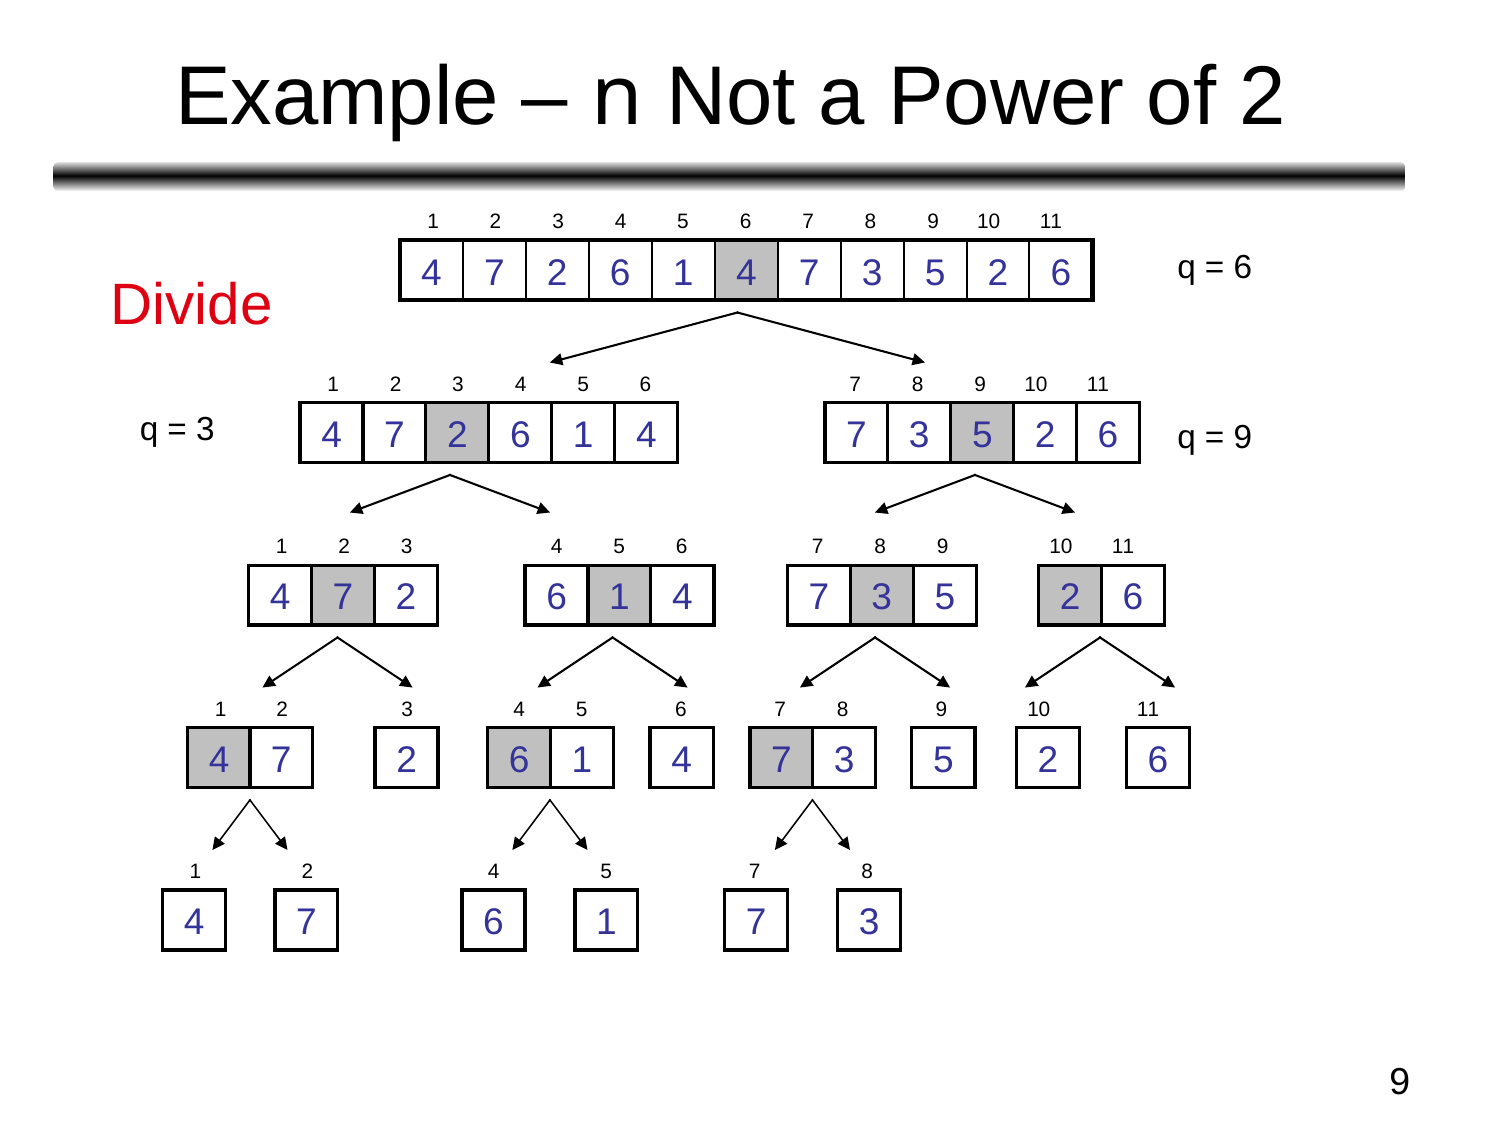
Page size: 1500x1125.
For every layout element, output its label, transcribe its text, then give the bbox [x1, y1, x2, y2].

text_box 4 [536, 525, 574, 566]
text_box 1 [577, 890, 636, 950]
text_box 2 [286, 849, 325, 891]
text_box 7 [779, 242, 840, 298]
text_box 7 [834, 362, 873, 403]
text_box 11 [1072, 362, 1135, 403]
text_box Divide [95, 258, 288, 344]
text_box 3 [437, 362, 475, 403]
text_box 6 [624, 362, 663, 403]
text_box 9 [922, 525, 960, 566]
text_box 6 [724, 200, 763, 241]
text_box 6 [489, 727, 549, 788]
text_box 11 [1122, 687, 1185, 728]
text_box 6 [490, 402, 550, 463]
text_box 6 [527, 565, 586, 625]
text_box 1 [553, 402, 613, 463]
text_box 5 [562, 362, 601, 403]
text_box 4 [187, 727, 248, 788]
text_box 2 [427, 402, 487, 463]
text_box 4 [716, 242, 777, 298]
text_box 4 [616, 402, 676, 463]
text_box 5 [561, 687, 599, 728]
text_box 8 [859, 525, 898, 566]
text_box 10 [1034, 525, 1097, 566]
text_box 2 [527, 242, 588, 298]
text_box 2 [323, 525, 362, 566]
text_box 6 [1030, 242, 1090, 298]
text_box 7 [787, 200, 826, 241]
text_box 4 [473, 849, 511, 891]
text_box 6 [661, 525, 699, 566]
text_box 2 [474, 200, 513, 241]
text_box 8 [897, 362, 935, 403]
text_box 4 [499, 362, 538, 403]
text_box 3 [386, 687, 425, 728]
text_box 11 [1097, 525, 1160, 566]
text_box 10 [1009, 362, 1072, 403]
text_box 7 [827, 402, 886, 463]
text_box 7 [734, 849, 772, 891]
text_box 4 [402, 242, 462, 298]
text_box q = 9 [1162, 407, 1326, 463]
text_box 8 [849, 200, 888, 241]
text_box 2 [377, 727, 436, 788]
text_box 2 [376, 565, 436, 625]
text_box 3 [839, 890, 899, 950]
text_box 5 [585, 849, 624, 891]
text_box 6 [1128, 727, 1190, 788]
text_box 9 [912, 200, 951, 241]
text_box 2 [1040, 566, 1100, 625]
text_box 7 [464, 242, 525, 298]
text_box 6 [590, 242, 651, 298]
text_box 7 [724, 890, 786, 950]
text_box 10 [1012, 687, 1076, 728]
text_box 2 [261, 687, 300, 728]
text_box 1 [590, 565, 649, 625]
text_box 4 [162, 890, 224, 950]
text_box 3 [842, 242, 903, 298]
text_box 9 [959, 362, 998, 403]
text_box 1 [174, 849, 213, 891]
text_box 5 [905, 242, 966, 298]
text_box 10 [962, 200, 1025, 241]
text_box 5 [911, 727, 975, 788]
text_box 2 [374, 362, 413, 403]
title Example – n Not a Power of 2 [55, 16, 1406, 166]
text_box 6 [464, 890, 523, 950]
text_box 7 [365, 402, 424, 463]
text_box 3 [814, 727, 874, 788]
text_box q = 3 [125, 399, 251, 456]
text_box 1 [412, 200, 451, 241]
text_box 4 [599, 200, 638, 241]
text_box 8 [846, 849, 885, 891]
text_box 4 [498, 687, 537, 728]
text_box 6 [1103, 565, 1165, 625]
text_box 6 [1078, 402, 1140, 463]
text_box 2 [1014, 403, 1075, 463]
text_box 7 [313, 565, 373, 625]
text_box 1 [552, 727, 612, 788]
text_box 7 [749, 727, 811, 788]
text_box 1 [653, 242, 714, 298]
text_box q = 6 [1162, 237, 1326, 293]
text_box 9 [920, 687, 959, 728]
text_box 7 [759, 687, 798, 728]
text_box 7 [277, 890, 336, 950]
text_box 1 [199, 687, 238, 728]
text_box 4 [299, 402, 361, 463]
text_box 5 [914, 565, 977, 625]
text_box 7 [251, 727, 311, 788]
text_box 3 [889, 402, 951, 463]
text_box 4 [248, 565, 310, 625]
text_box 6 [660, 687, 698, 728]
text_box 11 [1025, 200, 1088, 241]
text_box 3 [852, 565, 914, 625]
text_box 5 [951, 402, 1014, 463]
text_box 7 [787, 565, 849, 625]
text_box 8 [822, 687, 860, 728]
text_box 2 [1018, 727, 1078, 788]
text_box 4 [652, 727, 712, 788]
text_box 1 [261, 525, 299, 566]
text_box 4 [652, 565, 712, 625]
text_box 3 [537, 200, 576, 241]
text_box 7 [797, 525, 835, 566]
text_box 1 [312, 362, 351, 403]
text_box 5 [662, 200, 700, 241]
text_box 3 [386, 525, 424, 566]
text_box 5 [598, 525, 637, 566]
text_box 2 [968, 242, 1028, 298]
